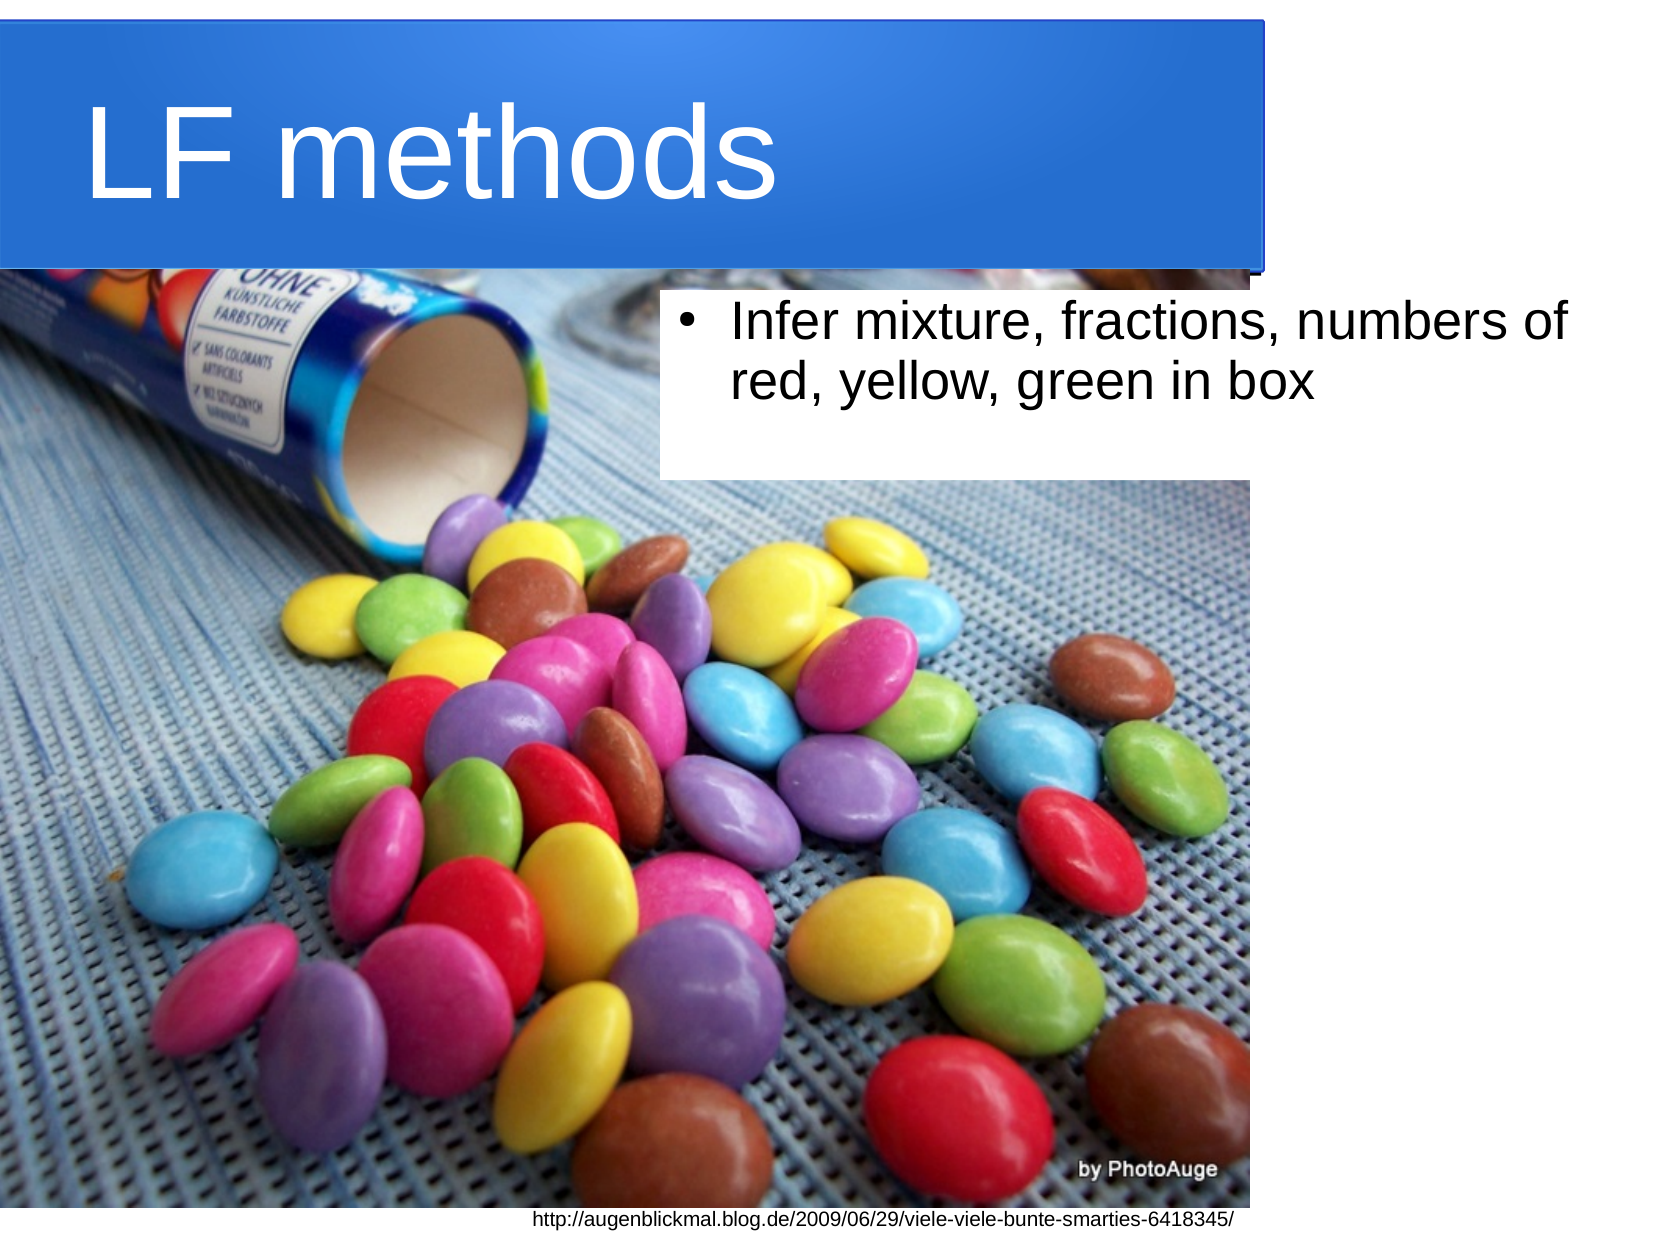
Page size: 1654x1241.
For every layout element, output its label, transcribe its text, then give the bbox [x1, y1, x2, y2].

text_box http://augenblickmal.blog.de/2009/06/29/viele-viele-bunte-smarties-6418345/ [517, 1200, 1250, 1239]
title LF methods [82, 49, 1250, 257]
list Infer mixture, fractions, numbers of red, yellow, green in box [660, 290, 1654, 481]
picture [0, 269, 1250, 1208]
